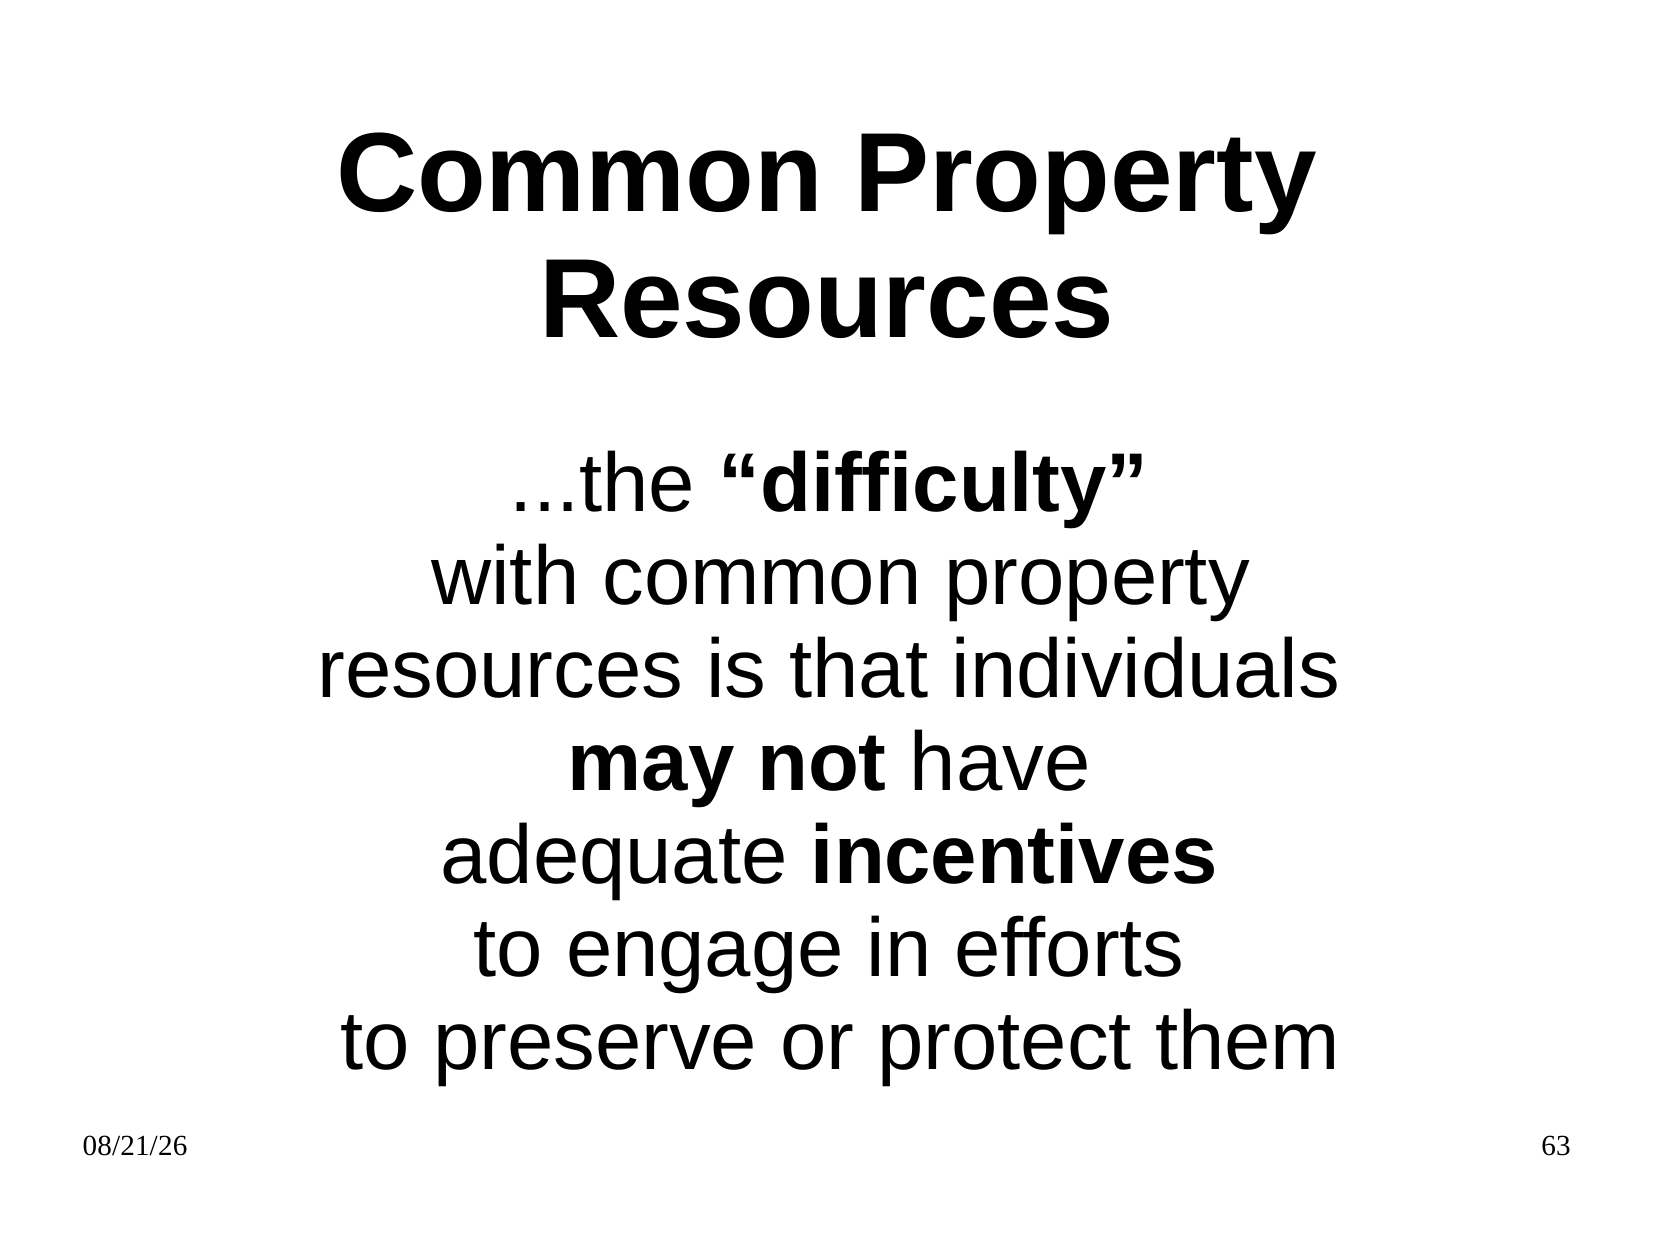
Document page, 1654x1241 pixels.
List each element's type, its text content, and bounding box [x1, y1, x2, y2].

subtitle ...the “difficulty” with common property resources is that individuals may not have adequate incentives to engage in efforts to preserve or protect them [278, 436, 1404, 1088]
title Common Property Resources [82, 110, 1571, 362]
